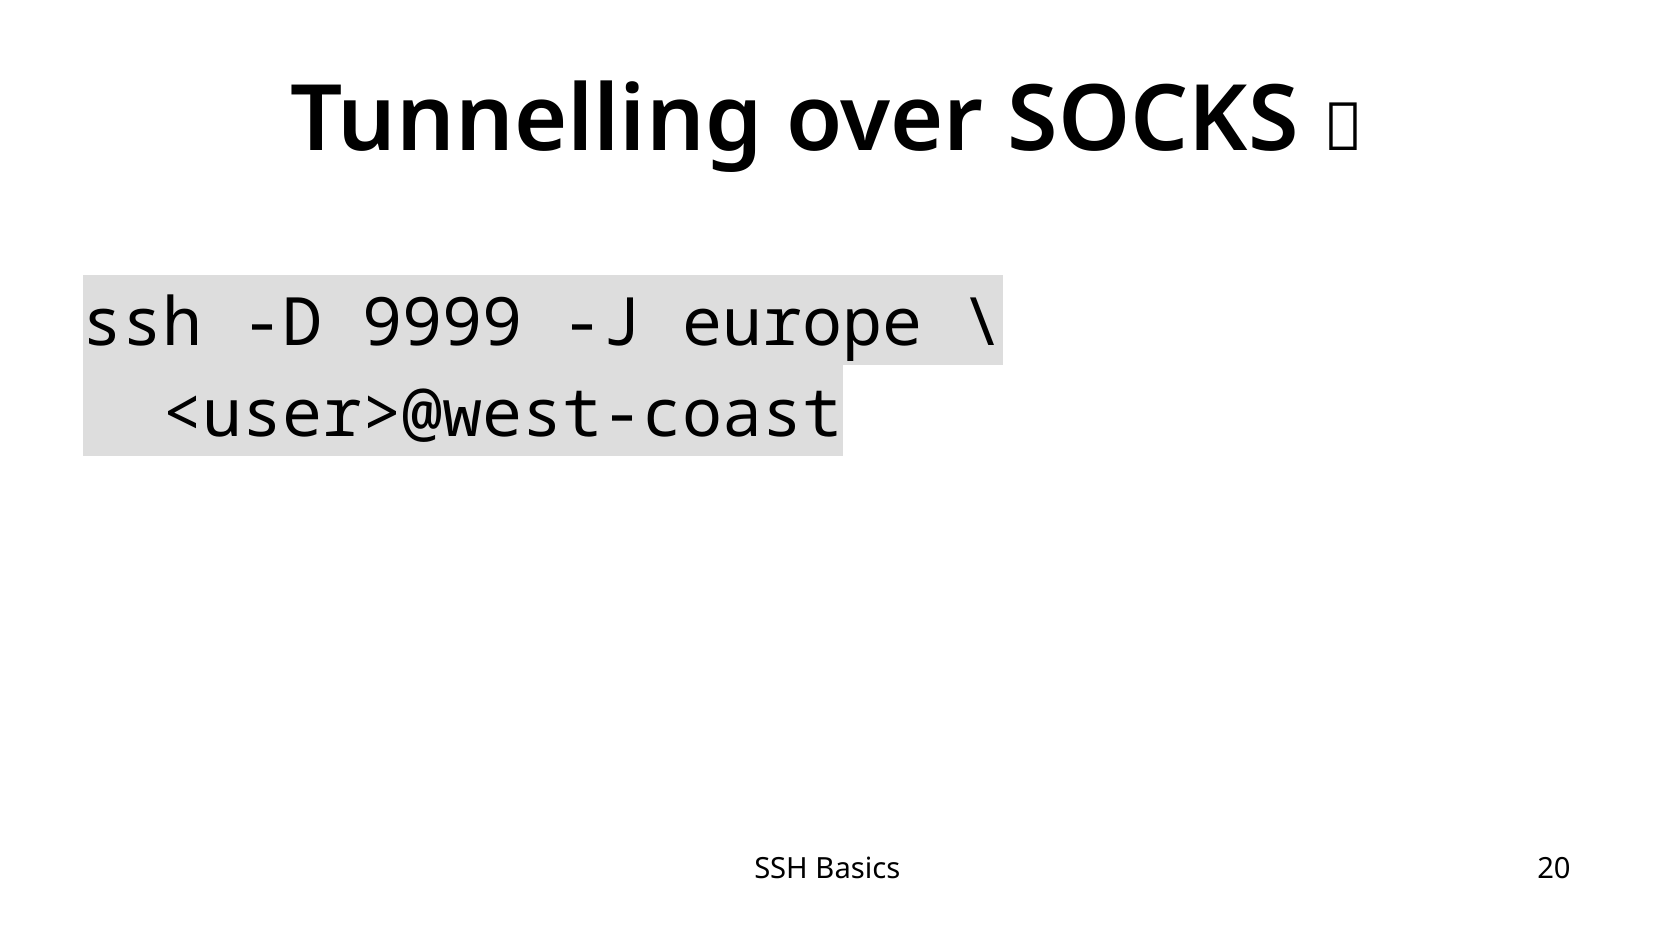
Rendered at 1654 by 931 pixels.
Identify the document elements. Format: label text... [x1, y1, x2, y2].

subtitle ssh -D 9999 -J europe \ <user>@west-coast [82, 274, 1571, 657]
title Tunnelling over SOCKS 🧦 [82, 37, 1571, 193]
